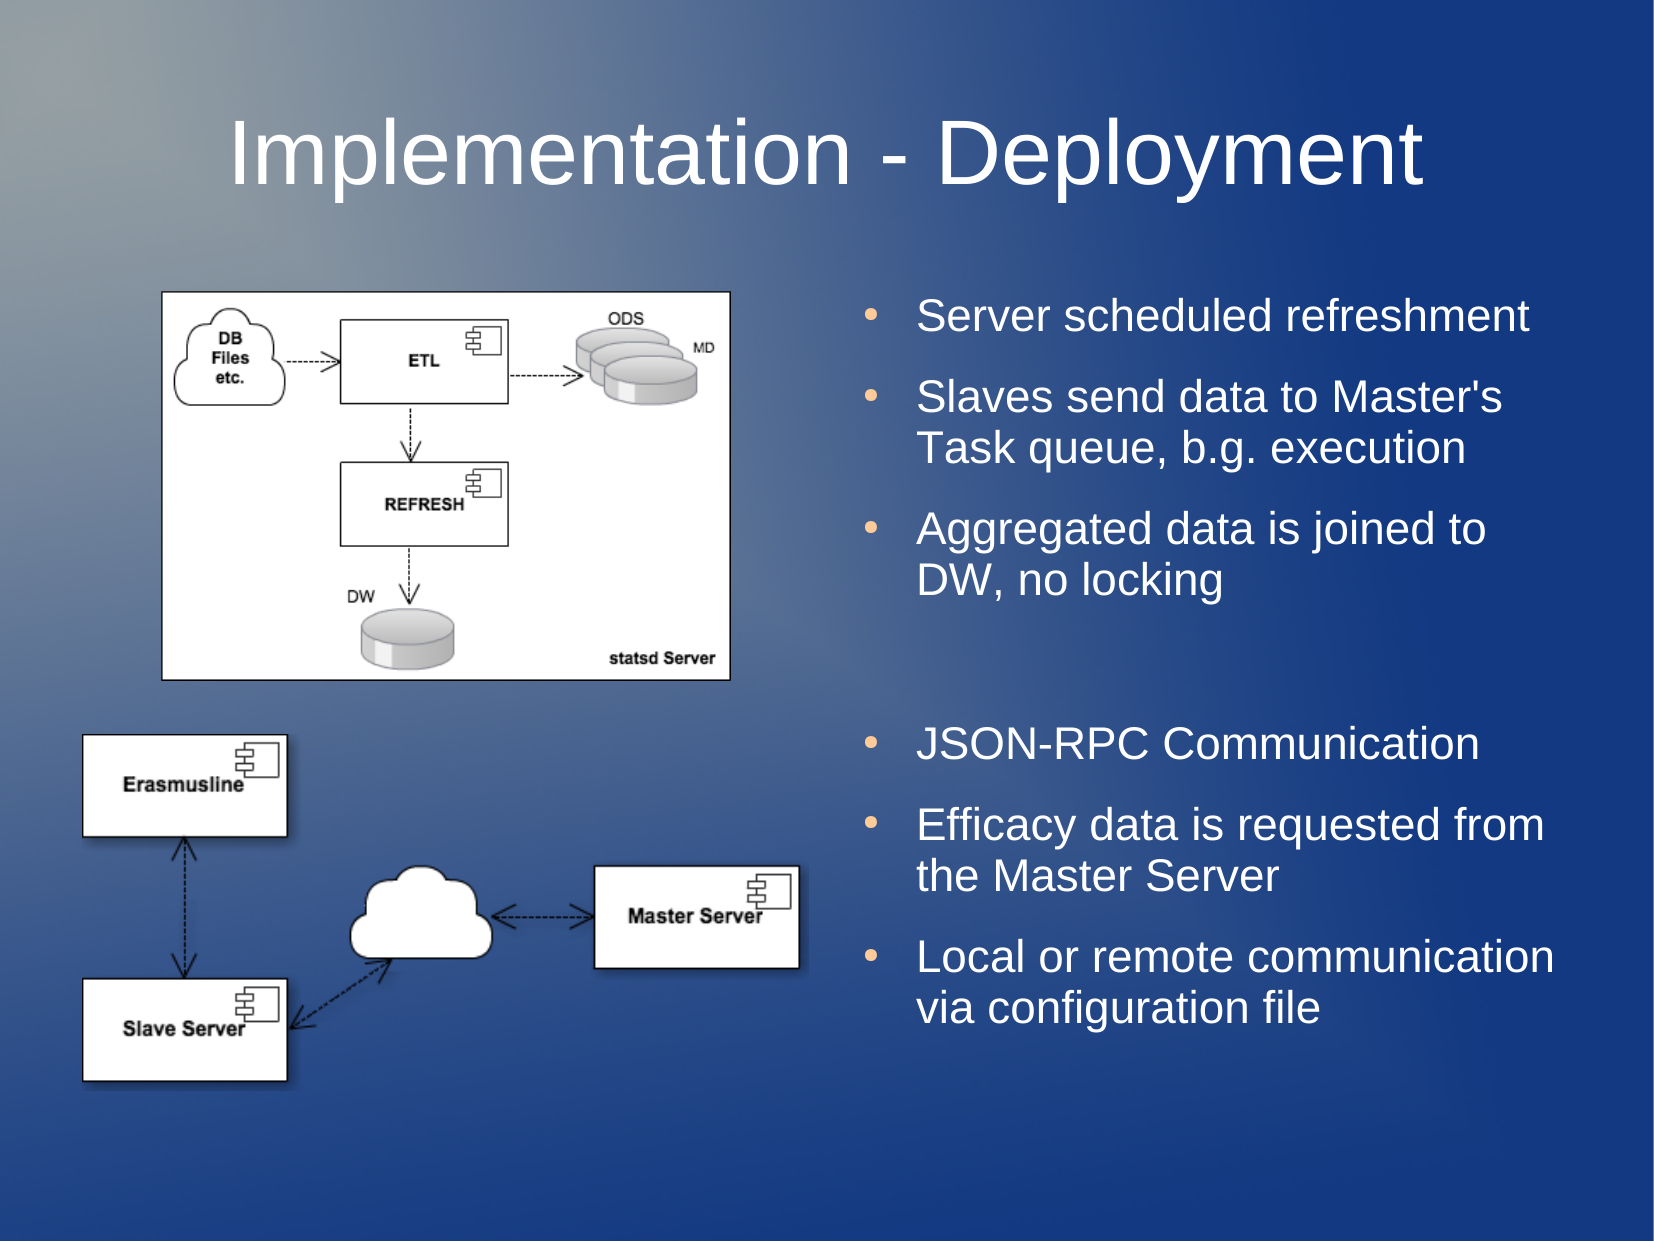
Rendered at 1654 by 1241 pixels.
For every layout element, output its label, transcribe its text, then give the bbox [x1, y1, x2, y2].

list JSON-RPC Communication Efficacy data is requested from the Master Server Local or remote communication via configuration file [845, 717, 1572, 1109]
title Implementation - Deployment [82, 49, 1571, 257]
list Server scheduled refreshment Slaves send data to Master's Task queue, b.g. execution Aggregated data is joined to DW, no locking [845, 290, 1572, 681]
picture [0, 0, 1654, 1241]
